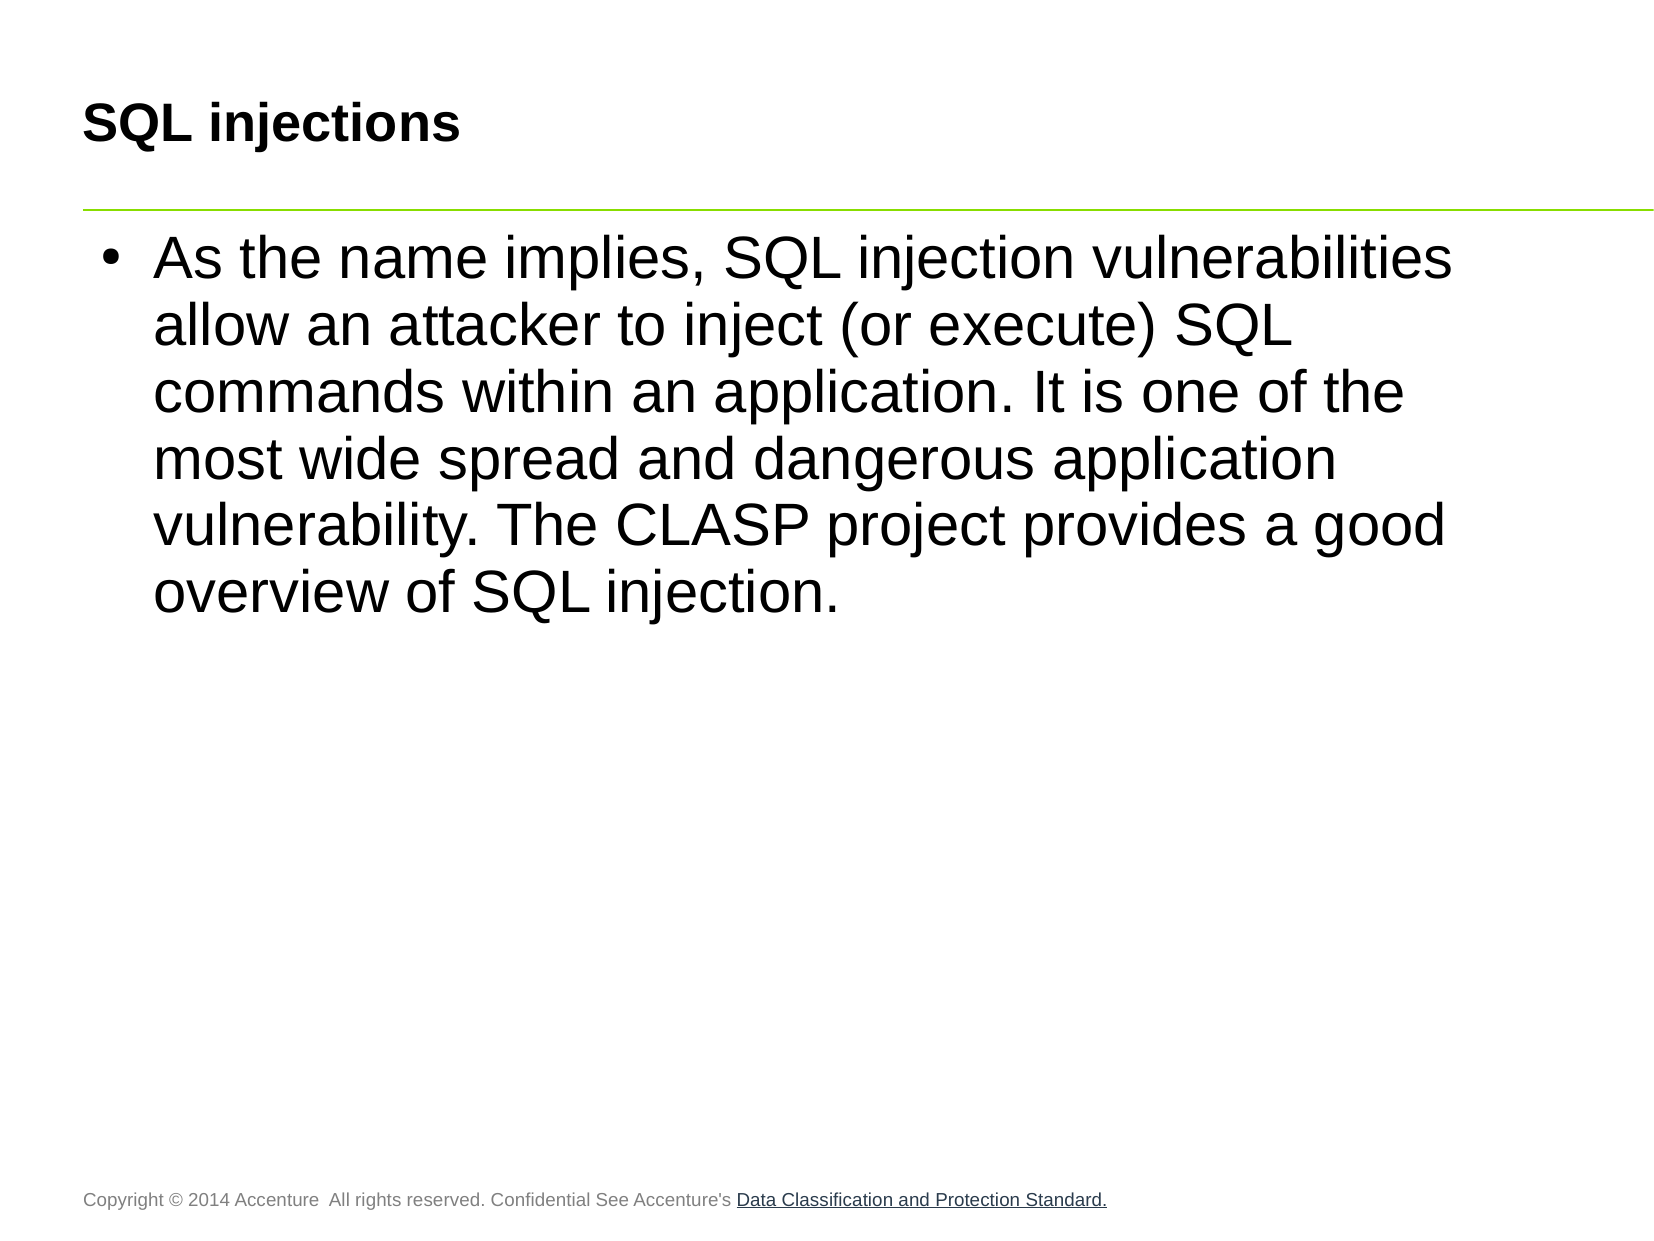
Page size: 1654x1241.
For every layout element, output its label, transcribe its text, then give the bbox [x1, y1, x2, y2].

list As the name implies, SQL injection vulnerabilities allow an attacker to inject (or execute) SQL commands within an application. It is one of the most wide spread and dangerous application vulnerability. The CLASP project provides a good overview of SQL injection. [82, 225, 1538, 1186]
title SQL injections [82, 49, 1571, 196]
